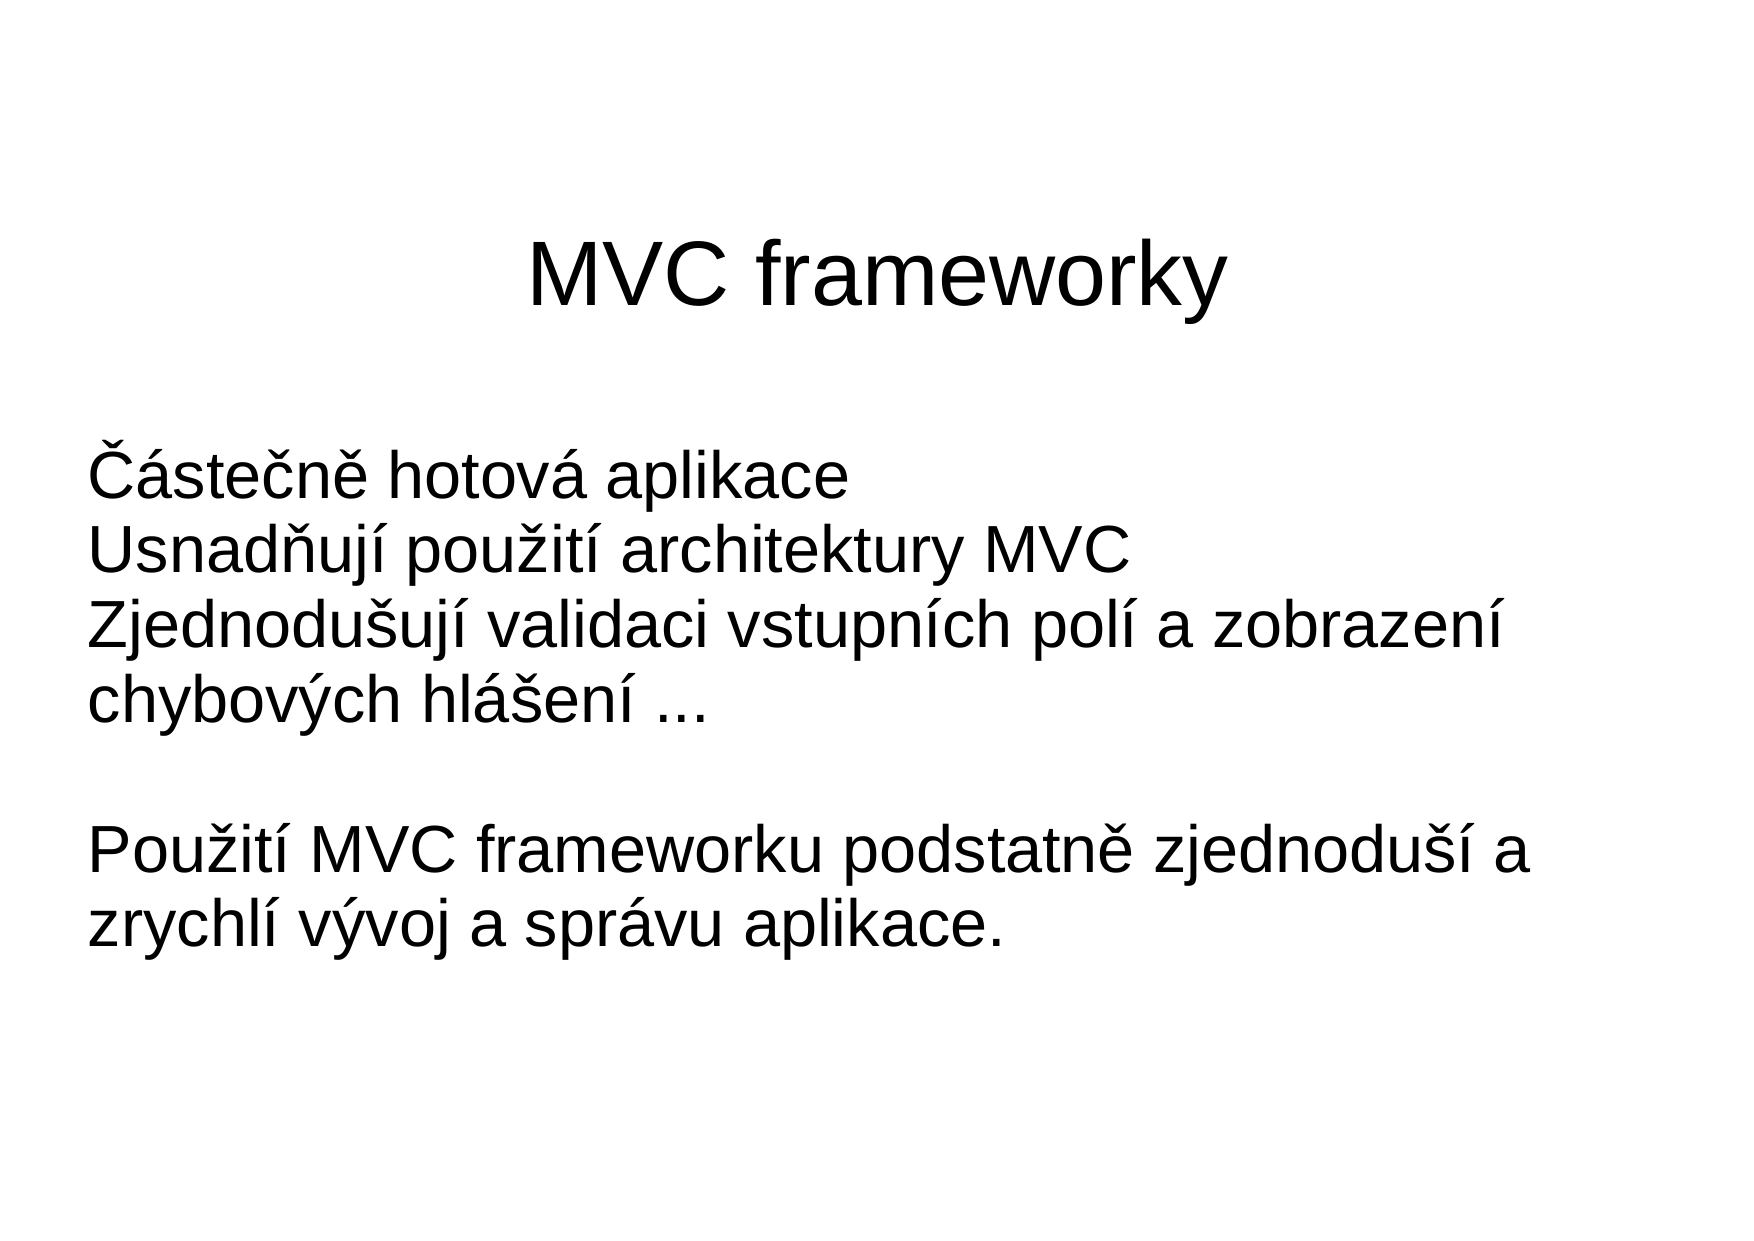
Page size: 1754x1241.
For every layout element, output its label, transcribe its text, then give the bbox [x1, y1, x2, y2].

subtitle Částečně hotová aplikace Usnadňují použití architektury MVC Zjednodušují validaci vstupních polí a zobrazení chybových hlášení ... Použití MVC frameworku podstatně zjednoduší a zrychlí vývoj a správu aplikace. [87, 297, 1667, 1102]
title MVC frameworky [88, 177, 1668, 370]
